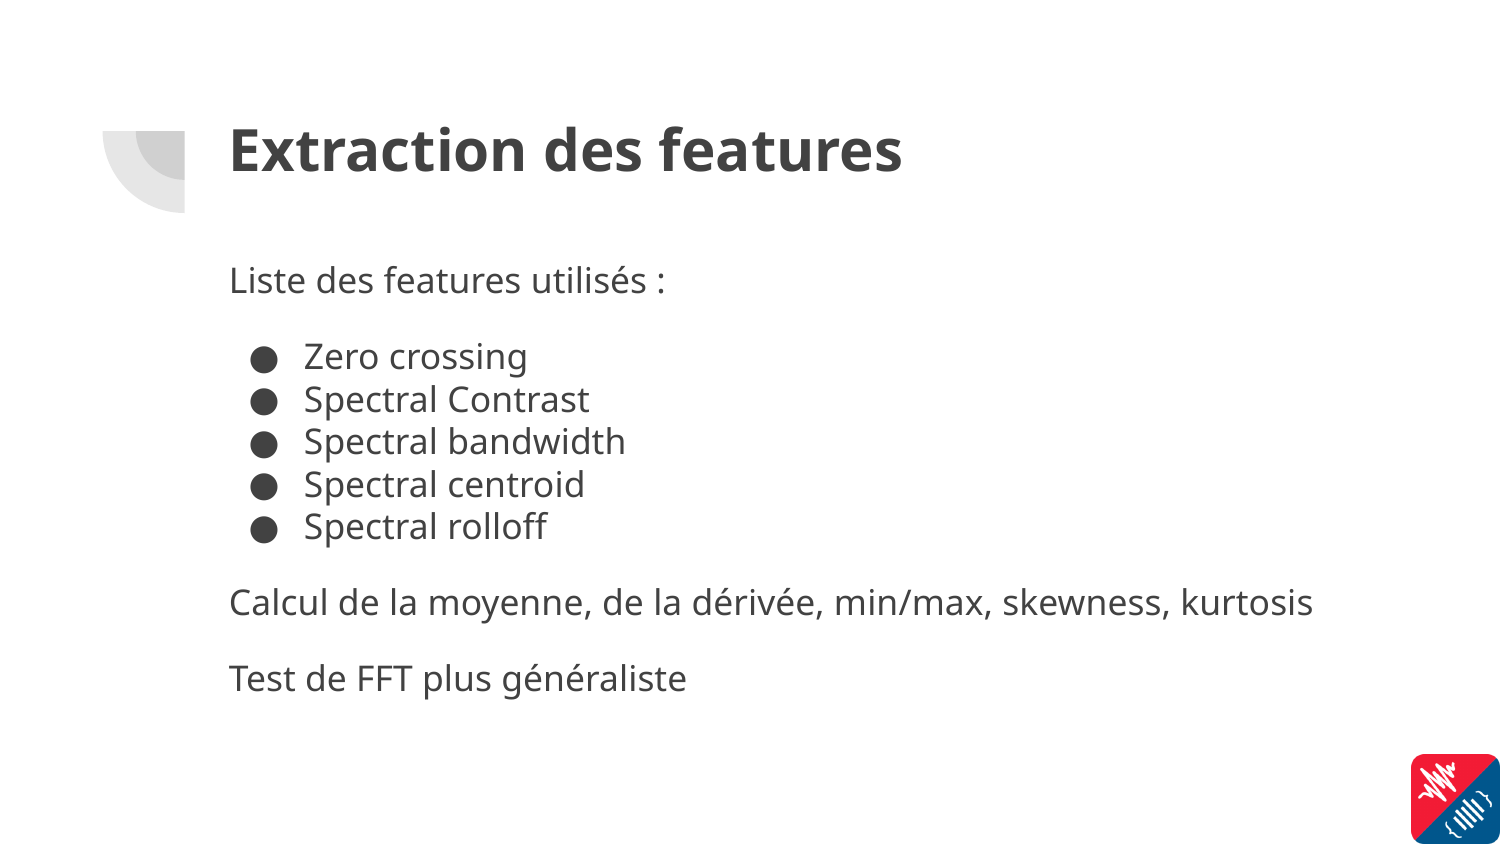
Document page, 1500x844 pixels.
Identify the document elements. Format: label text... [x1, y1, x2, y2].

list Liste des features utilisés : Zero crossing Spectral Contrast Spectral bandwidth Spectral centroid Spectral rolloff Calcul de la moyenne, de la dérivée, min/max, skewness, kurtosis Test de FFT plus généraliste [213, 200, 1368, 693]
title Extraction des features [213, 98, 1368, 200]
picture [1411, 754, 1500, 844]
